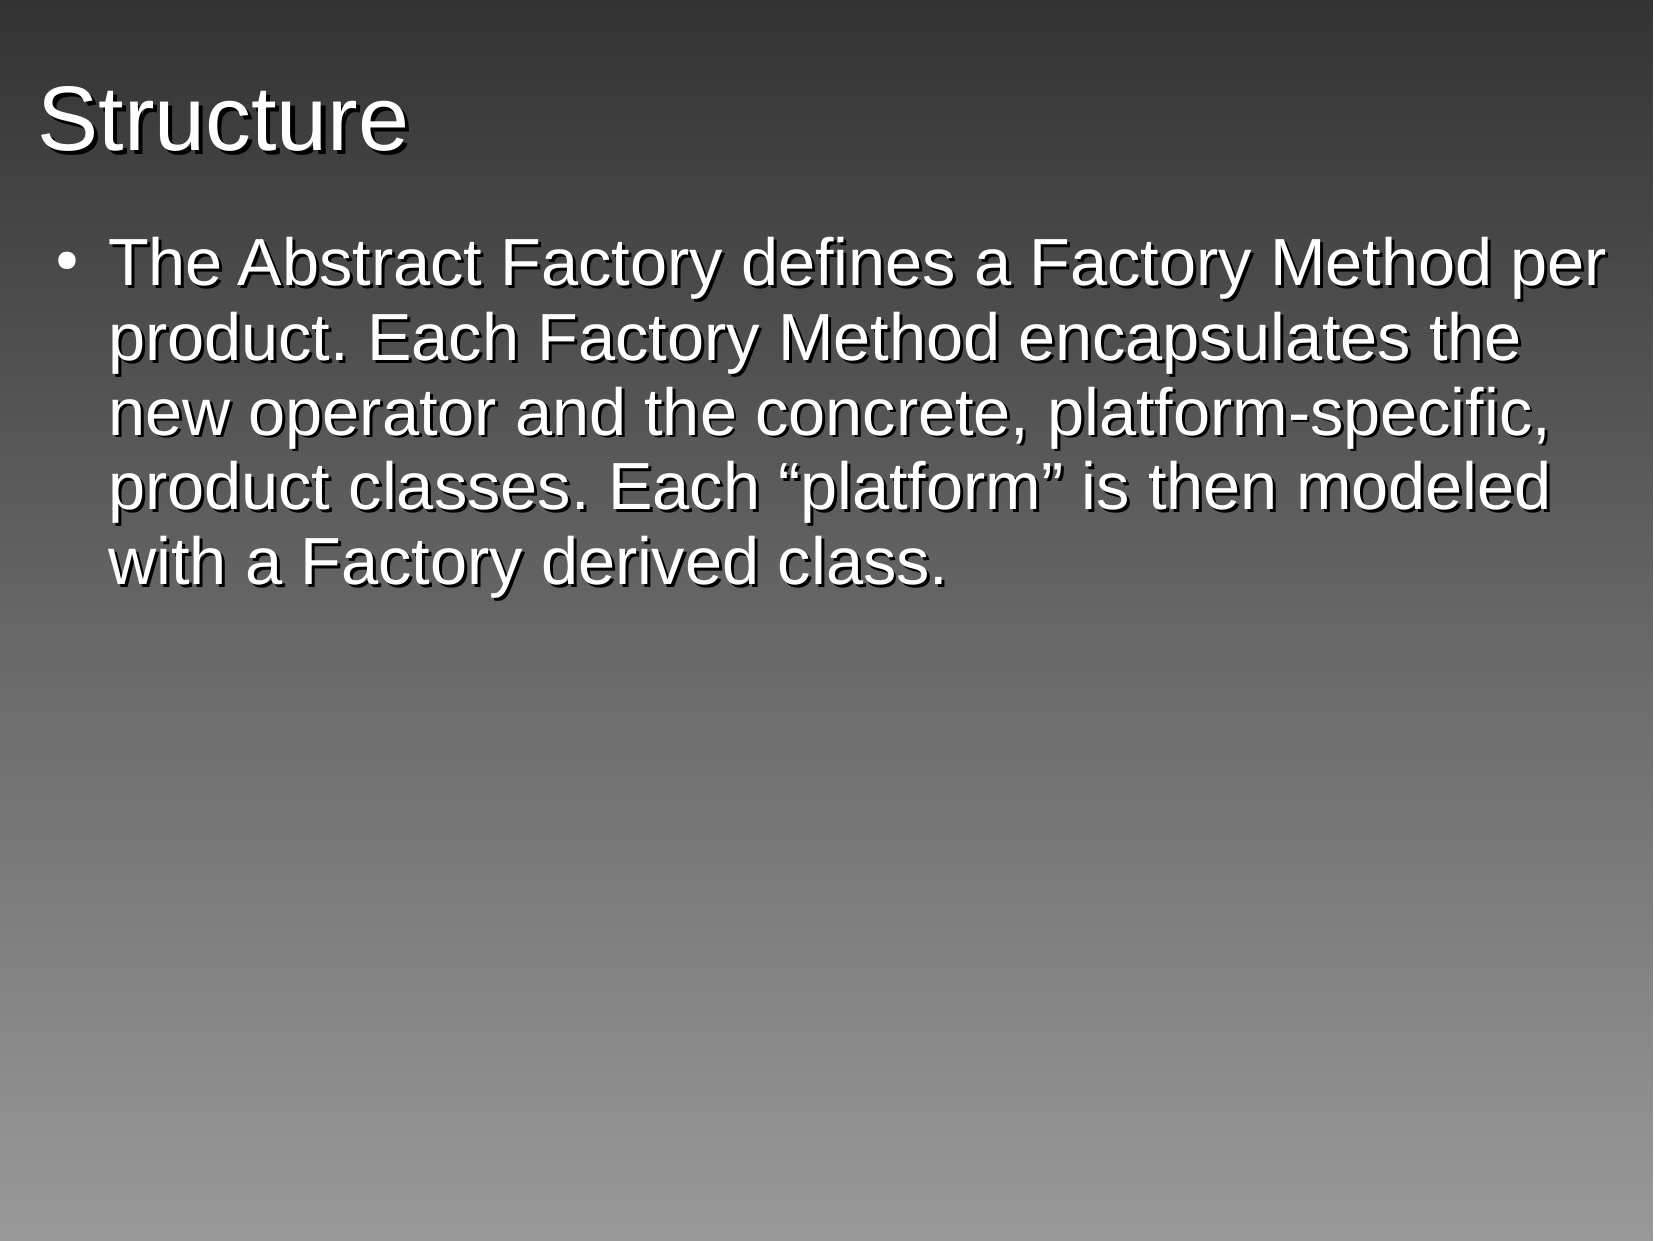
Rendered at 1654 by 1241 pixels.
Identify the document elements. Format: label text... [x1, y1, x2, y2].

title Structure [37, 49, 1613, 188]
list The Abstract Factory defines a Factory Method per product. Each Factory Method encapsulates the new operator and the concrete, platform-specific, product classes. Each “platform” is then modeled with a Factory derived class. [37, 225, 1613, 1126]
